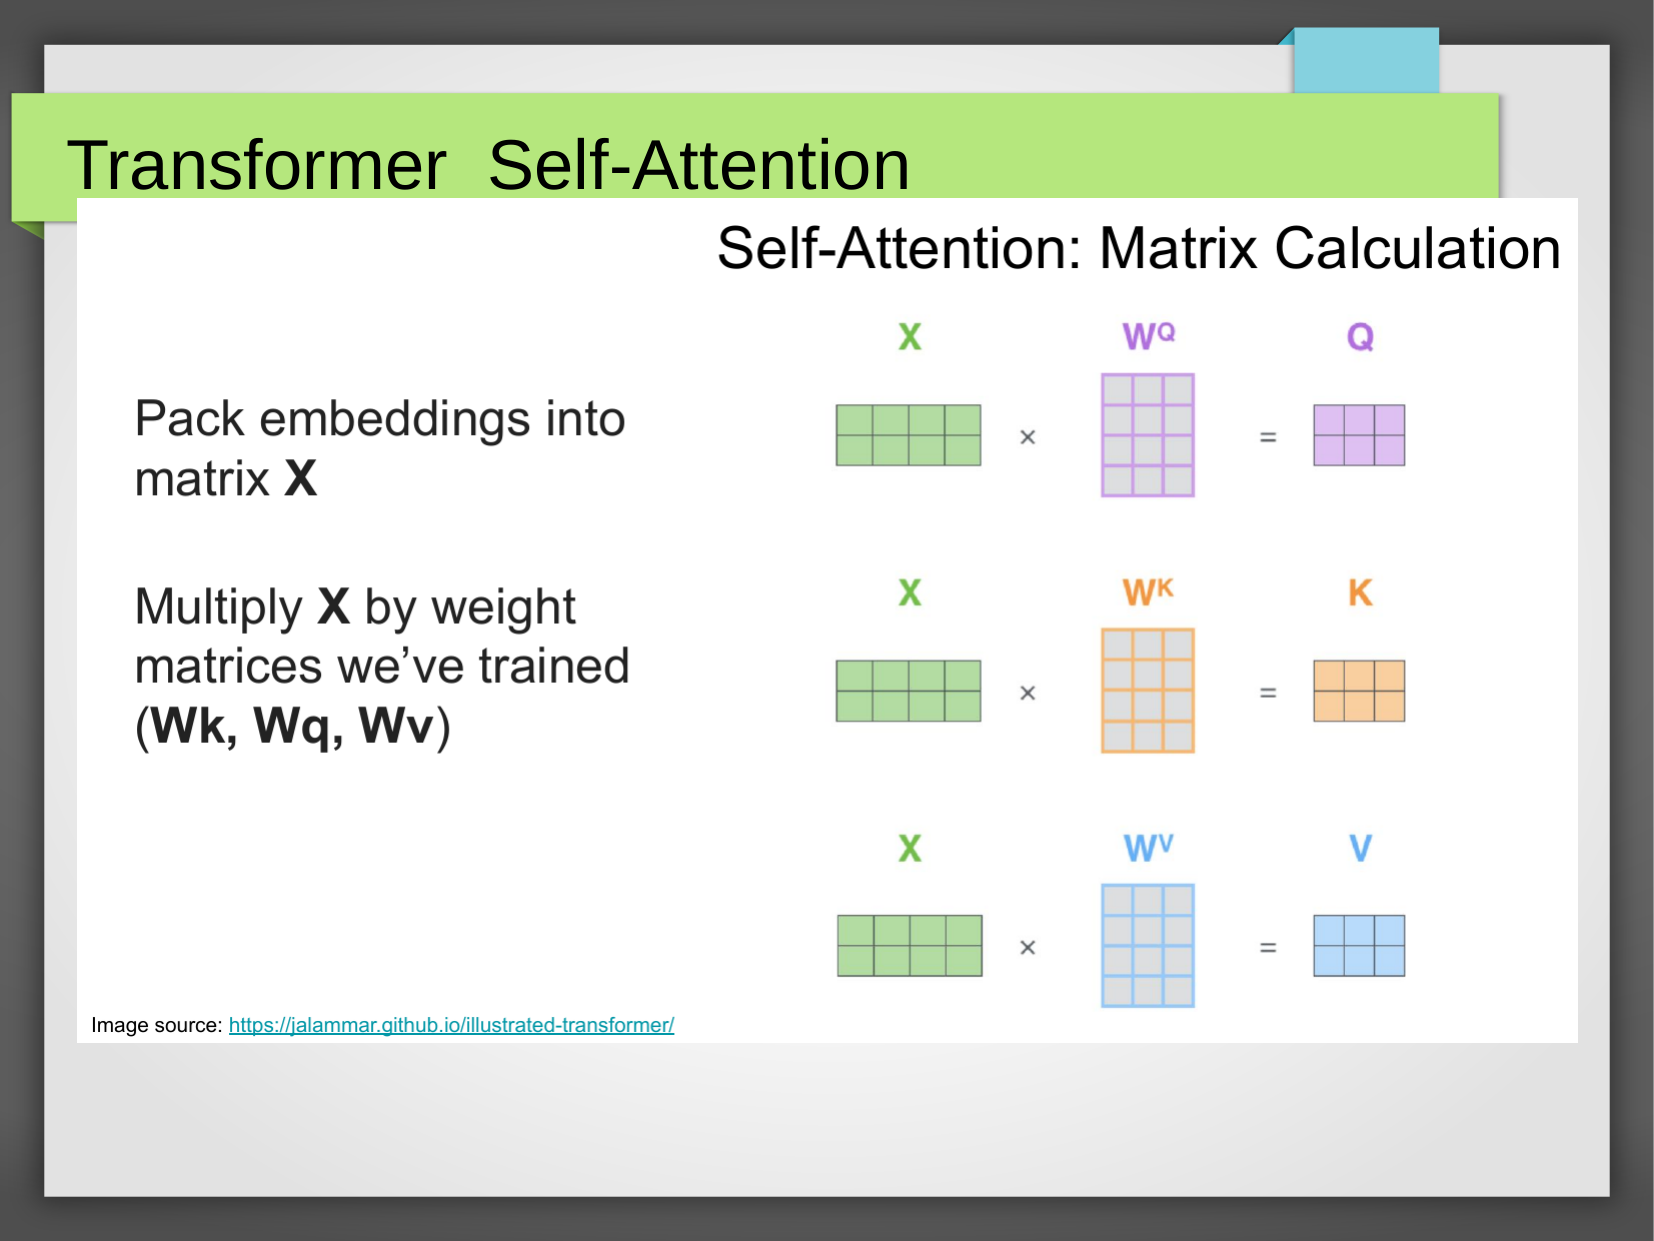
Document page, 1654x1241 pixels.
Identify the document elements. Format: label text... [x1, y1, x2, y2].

picture [0, 0, 1654, 1241]
title Transformer Self-Attention [46, 125, 1441, 206]
